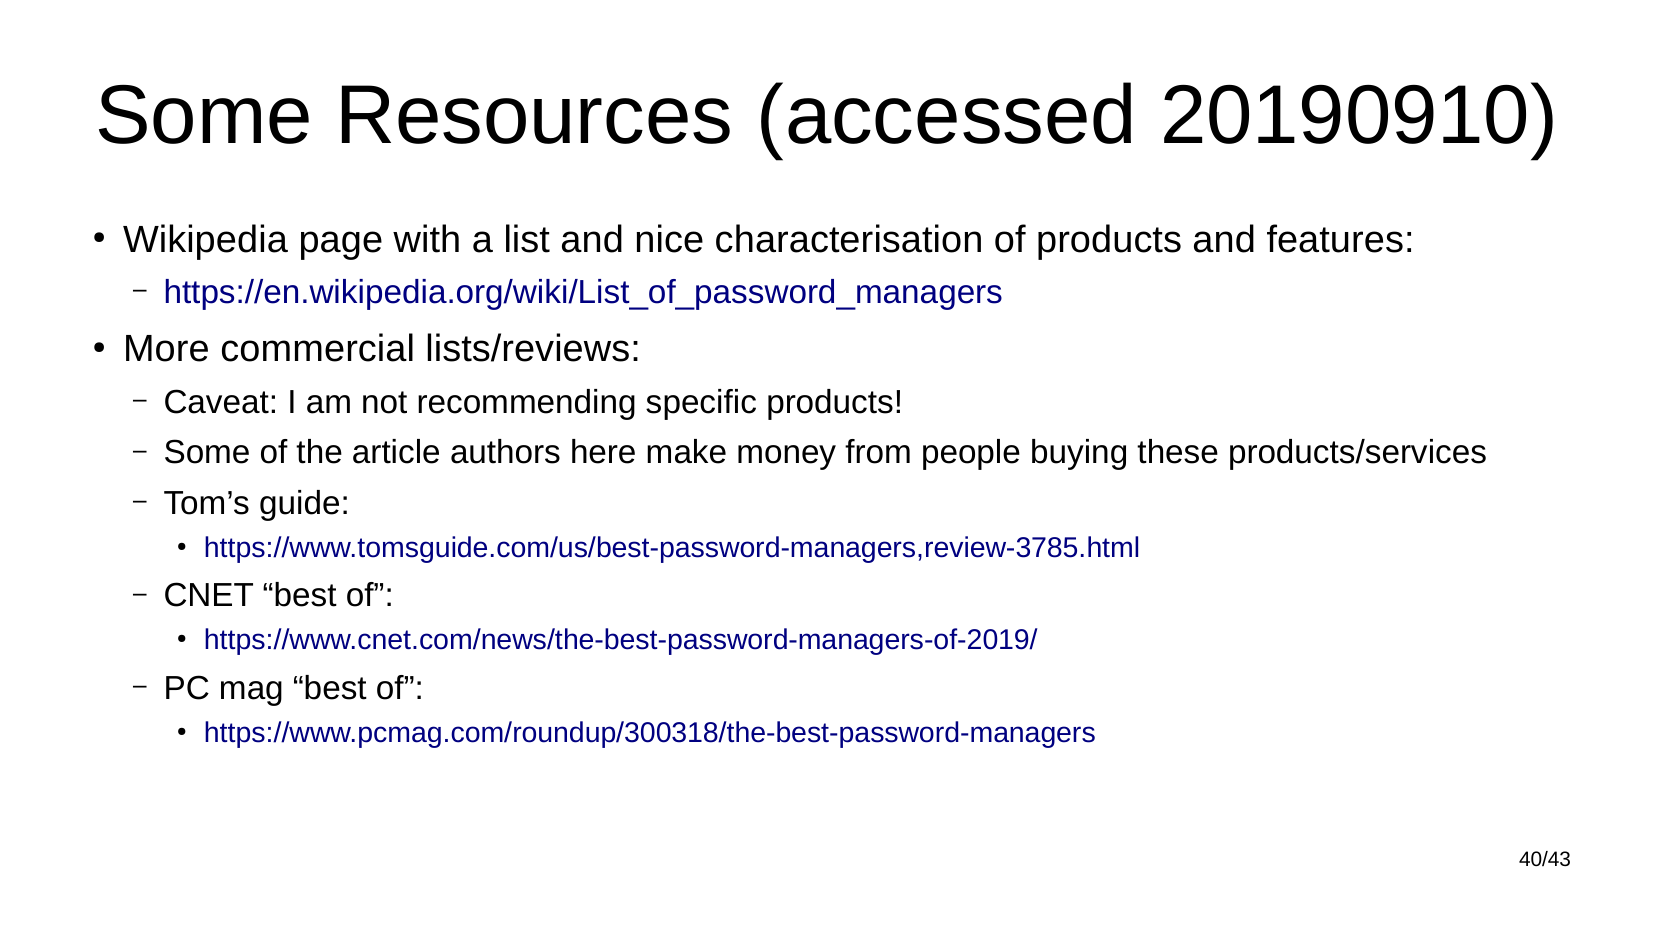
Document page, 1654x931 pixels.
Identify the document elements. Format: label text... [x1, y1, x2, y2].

list Wikipedia page with a list and nice characterisation of products and features: https://en.wikipedia.org/wiki/List_of_password_managers More commercial lists/reviews: Caveat: I am not recommending specific products! Some of the article authors here make money from people buying these products/services Tom’s guide: https://www.tomsguide.com/us/best-password-managers,review-3785.html CNET “best of”: https://www.cnet.com/news/the-best-password-managers-of-2019/ PC mag “best of”: https://www.pcmag.com/roundup/300318/the-best-password-managers [82, 217, 1571, 758]
title Some Resources (accessed 20190910) [82, 37, 1571, 193]
